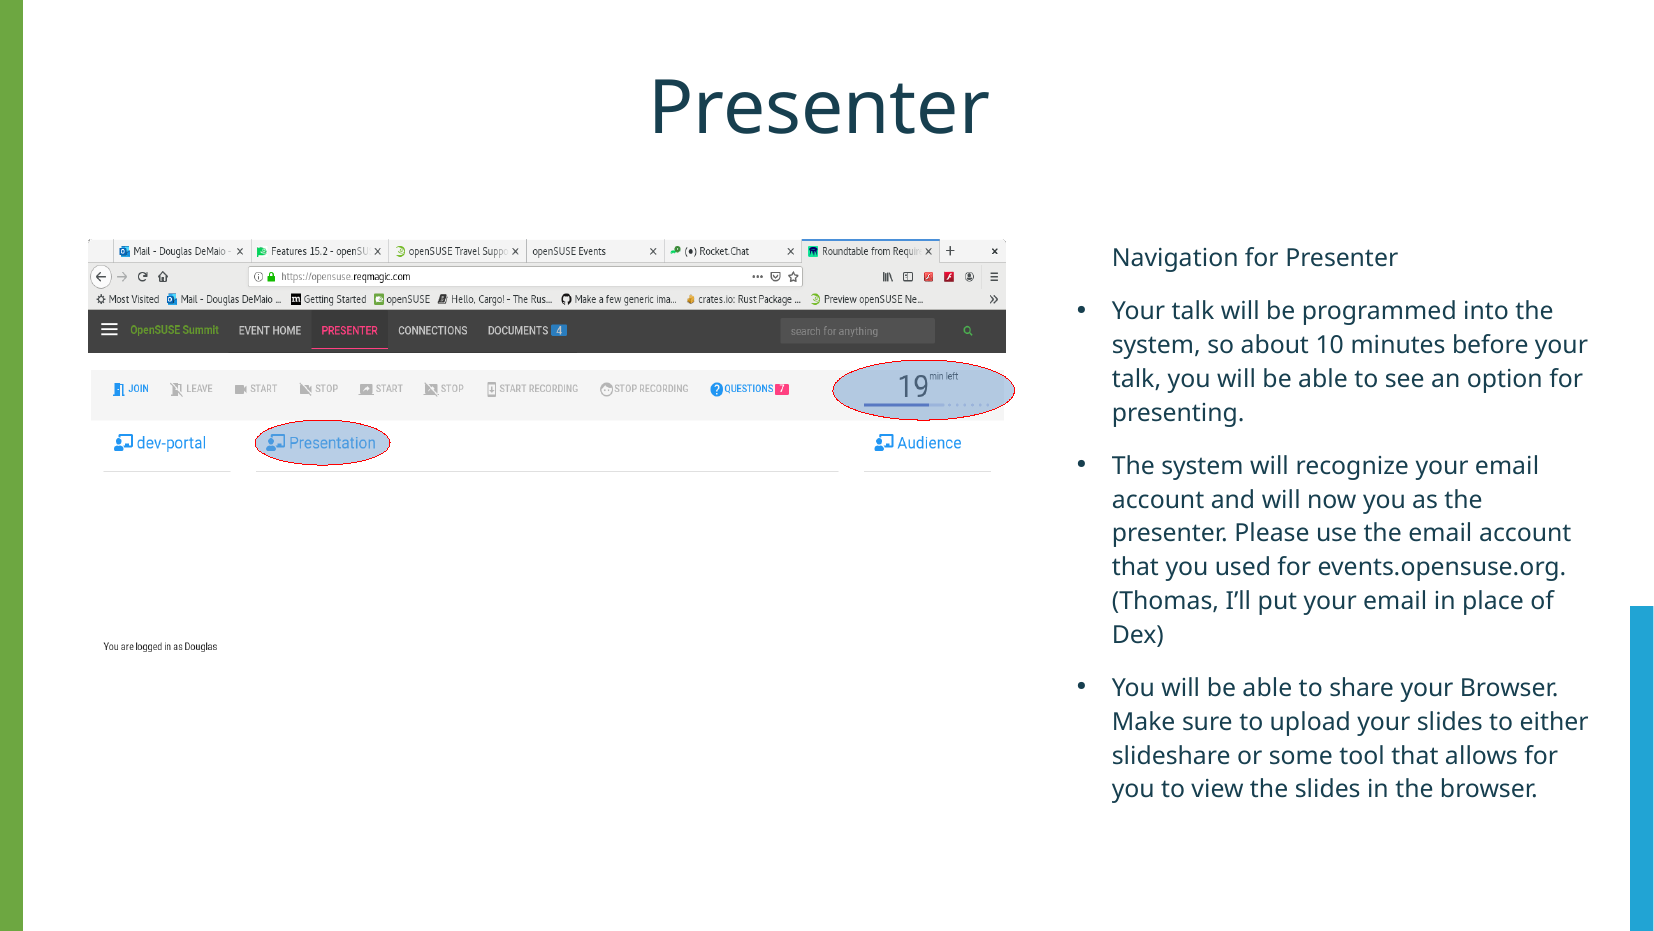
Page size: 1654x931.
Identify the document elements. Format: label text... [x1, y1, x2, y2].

list Navigation for Presenter Your talk will be programmed into the system, so about 10 minutes before your talk, you will be able to see an option for presenting. The system will recognize your email account and will now you as the presenter. Please use the email account that you used for events.opensuse.org. (Thomas, I’ll put your email in place of Dex) You will be able to share your Browser. Make sure to upload your slides to either slideshare or some tool that allows for you to view the slides in the browser. [1065, 240, 1591, 811]
picture [88, 239, 1006, 796]
text_box [255, 420, 391, 466]
title Presenter [0, 15, 1654, 194]
text_box [832, 360, 1015, 421]
